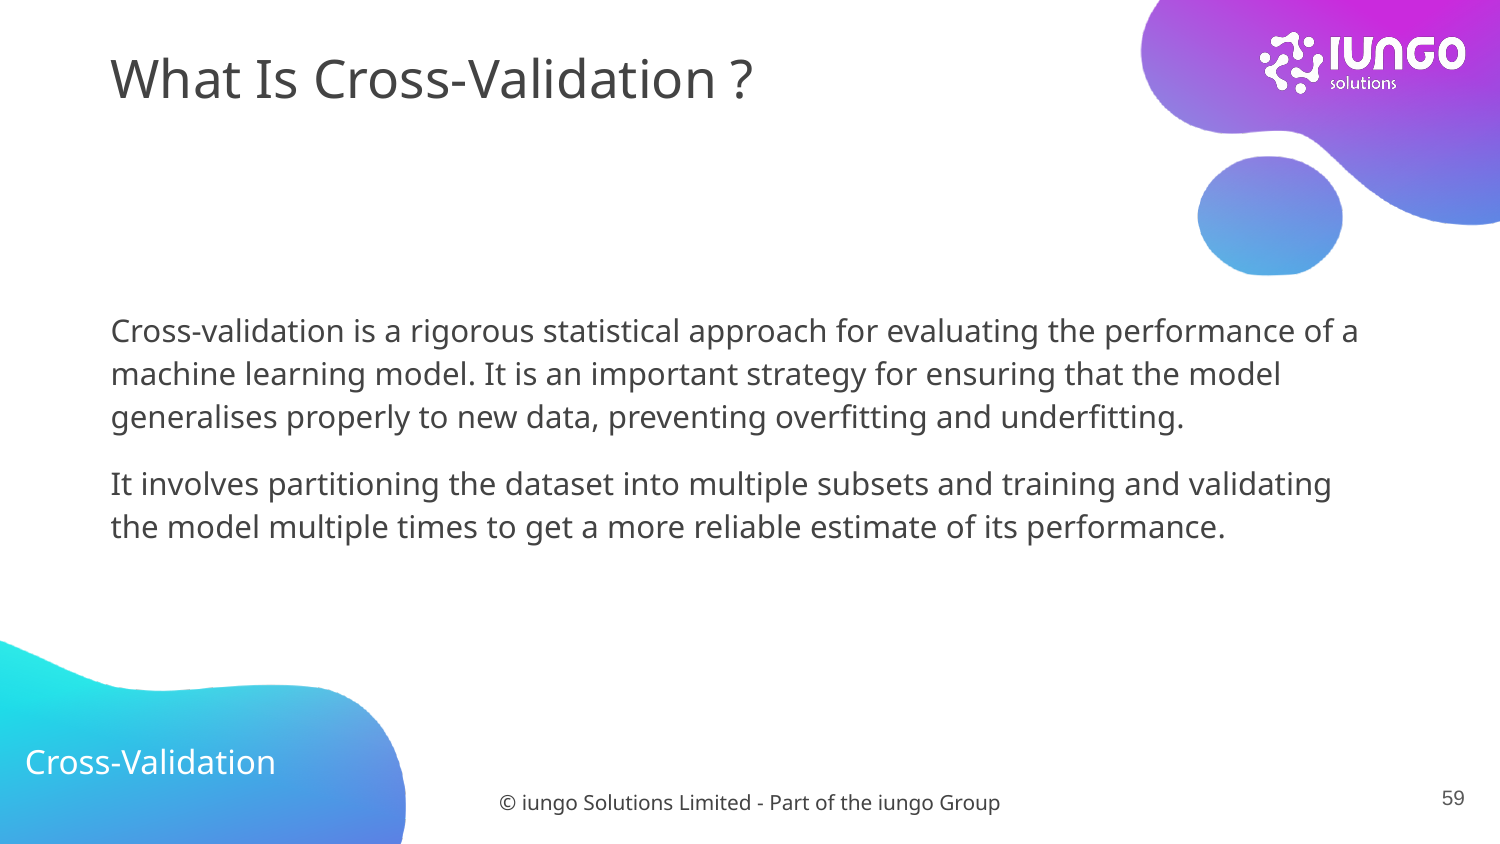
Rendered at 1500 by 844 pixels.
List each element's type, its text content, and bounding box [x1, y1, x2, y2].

subtitle Cross-Validation [9, 719, 411, 844]
list Cross-validation is a rigorous statistical approach for evaluating the performance of a machine learning model. It is an important strategy for ensuring that the model generalises properly to new data, preventing overfitting and underfitting. It involves partitioning the dataset into multiple subsets and training and validating the model multiple times to get a more reliable estimate of its performance. [95, 290, 1390, 589]
picture [0, 0, 1500, 844]
title What Is Cross-Validation ? [95, 30, 1144, 125]
slide_number <number> [1389, 764, 1480, 830]
